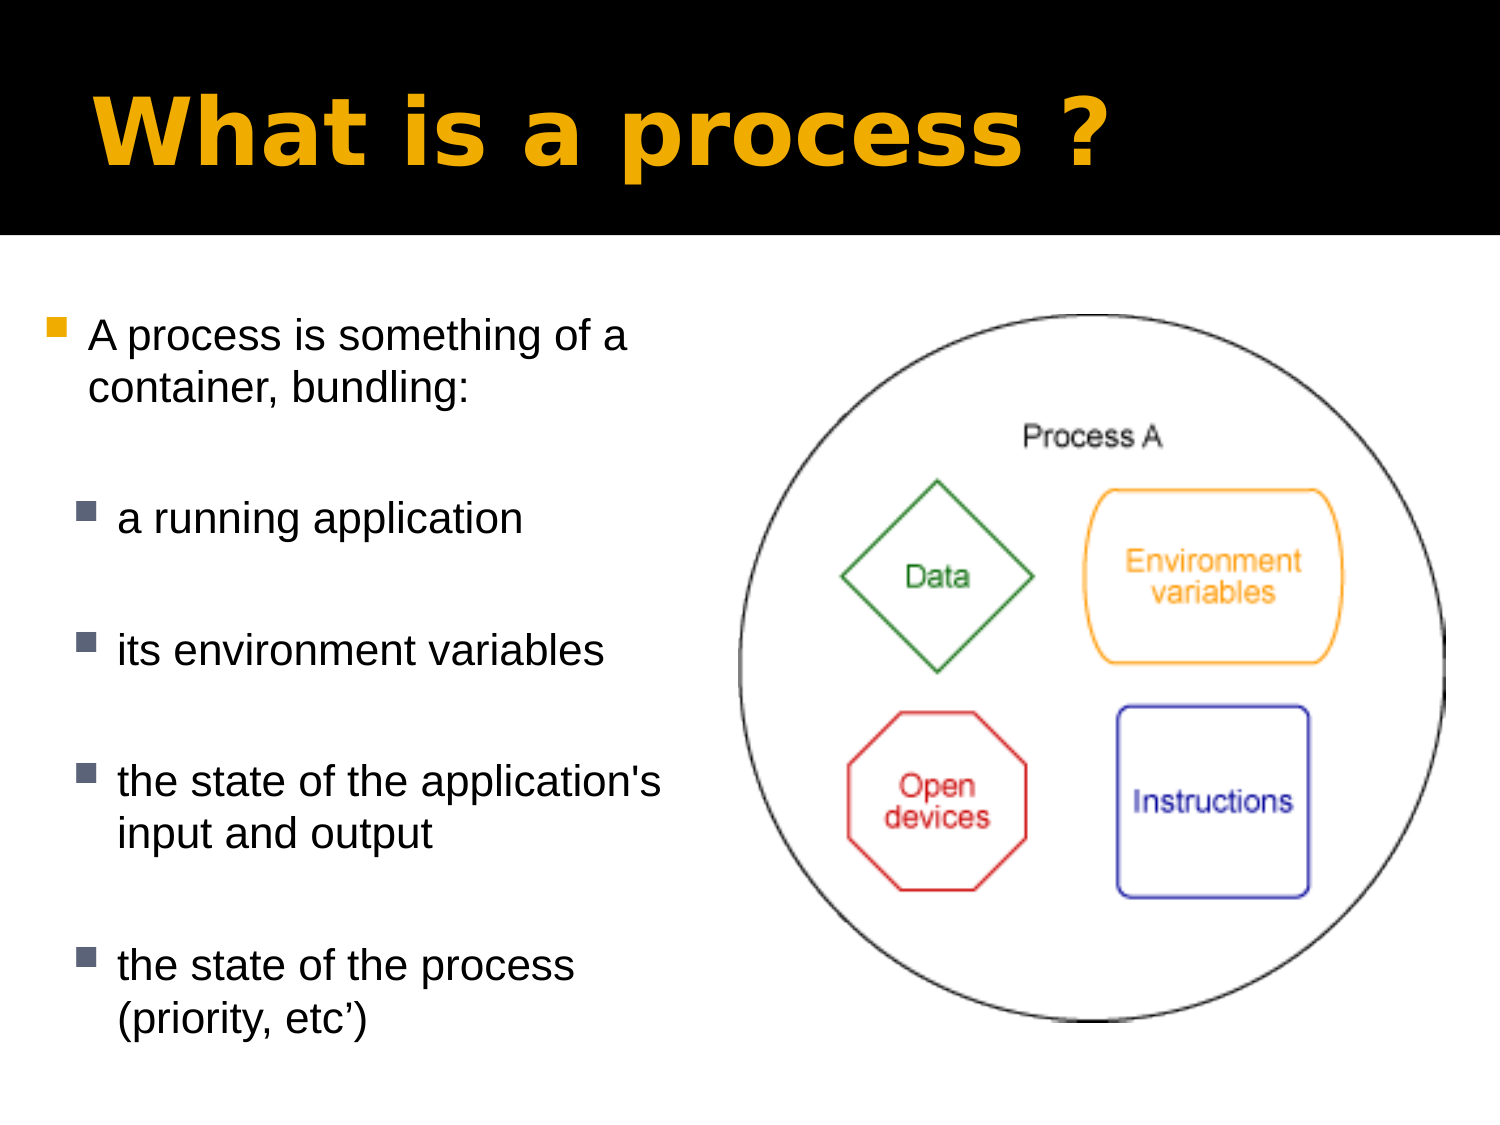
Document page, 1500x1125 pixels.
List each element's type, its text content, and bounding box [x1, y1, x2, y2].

title What is a process ? [75, 25, 1425, 231]
picture [738, 314, 1446, 1023]
list A process is something of a container, bundling: a running application its environment variables the state of the application's input and output the state of the process (priority, etc’) [17, 290, 715, 1050]
